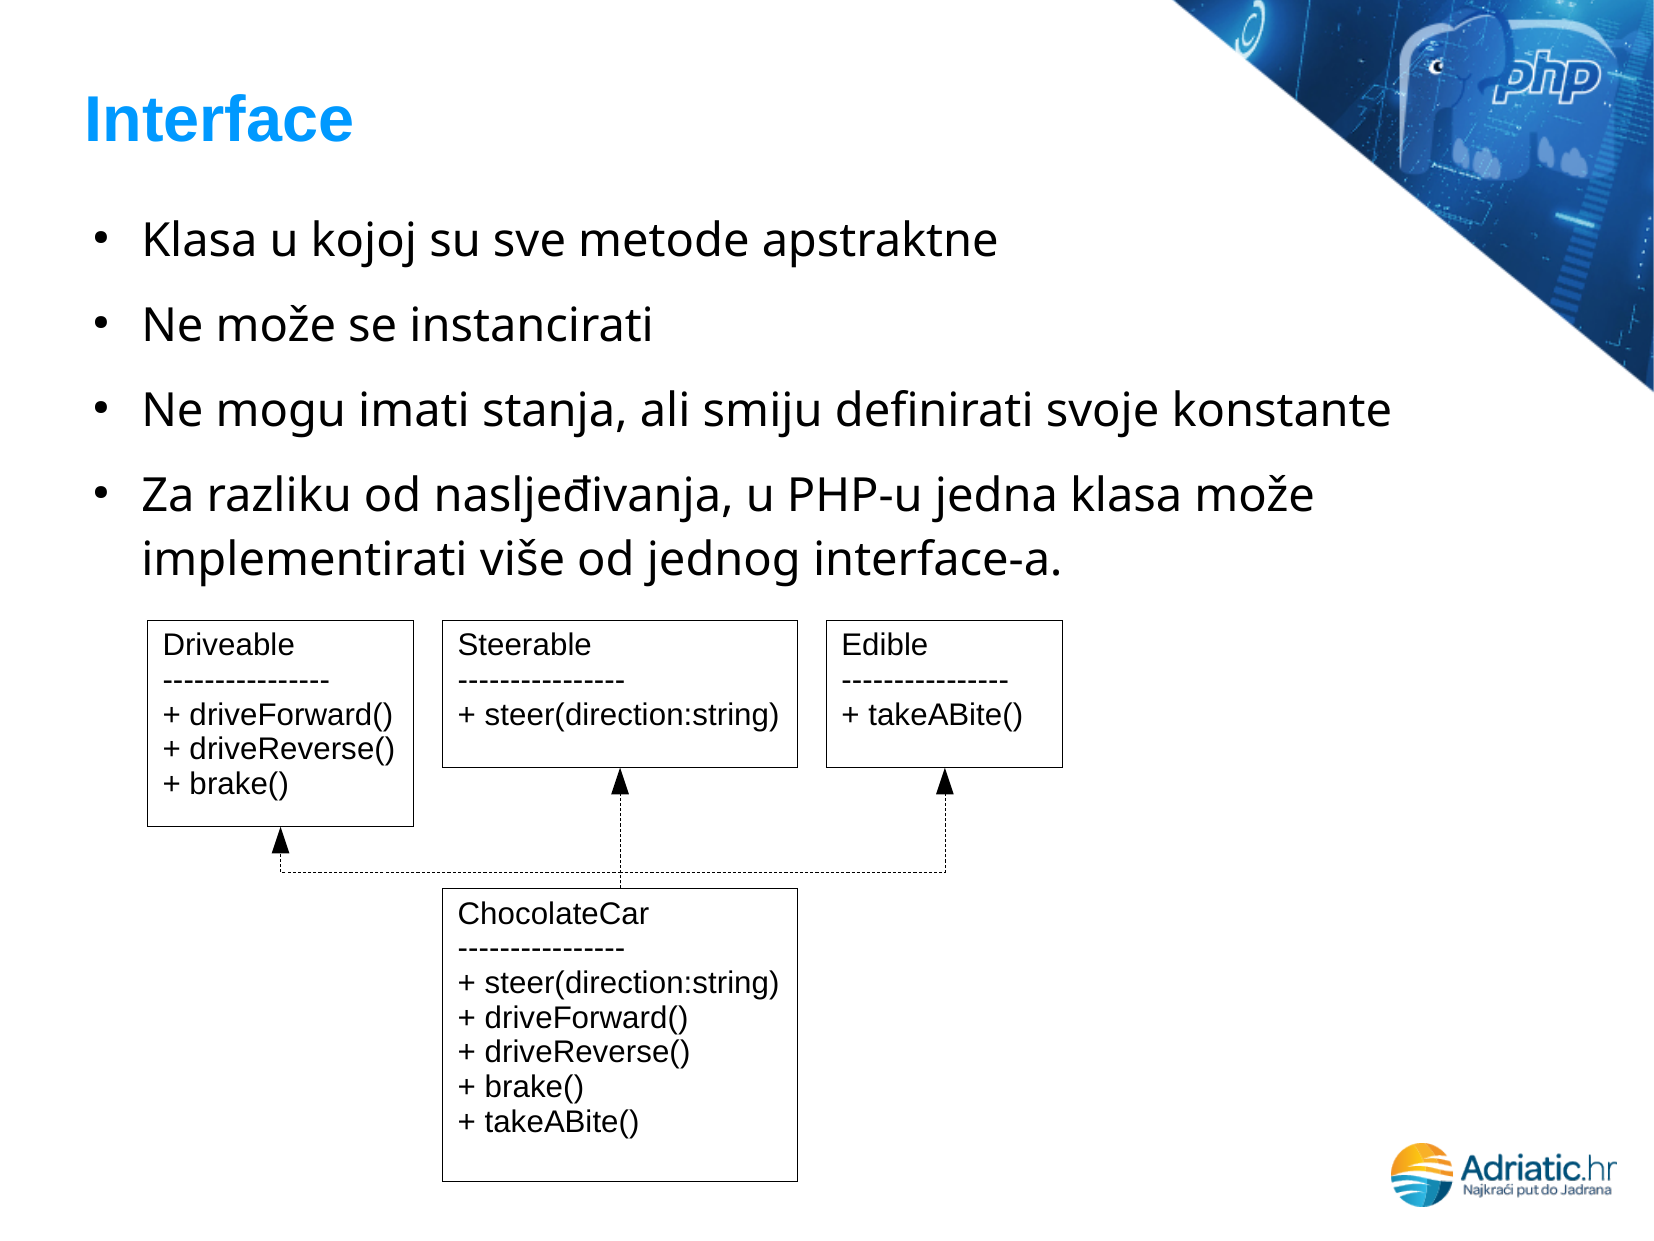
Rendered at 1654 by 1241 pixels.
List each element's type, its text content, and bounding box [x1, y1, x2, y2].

text_box ChocolateCar ---------------- + steer(direction:string) + driveForward() + driveReverse() + brake() + takeABite() [442, 888, 798, 1182]
title Interface [84, 61, 1270, 178]
text_box Edible ---------------- + takeABite() [826, 620, 1063, 768]
text_box Driveable ---------------- + driveForward() + driveReverse() + brake() [147, 620, 414, 827]
picture [1391, 1143, 1617, 1207]
picture [1171, 0, 1654, 486]
text_box Steerable ---------------- + steer(direction:string) [442, 620, 798, 768]
list Klasa u kojoj su sve metode apstraktne Ne može se instancirati Ne mogu imati stanja, ali smiju definirati svoje konstante Za razliku od nasljeđivanja, u PHP-u jedna klasa može implementirati više od jednog interface-a. [76, 206, 1565, 591]
